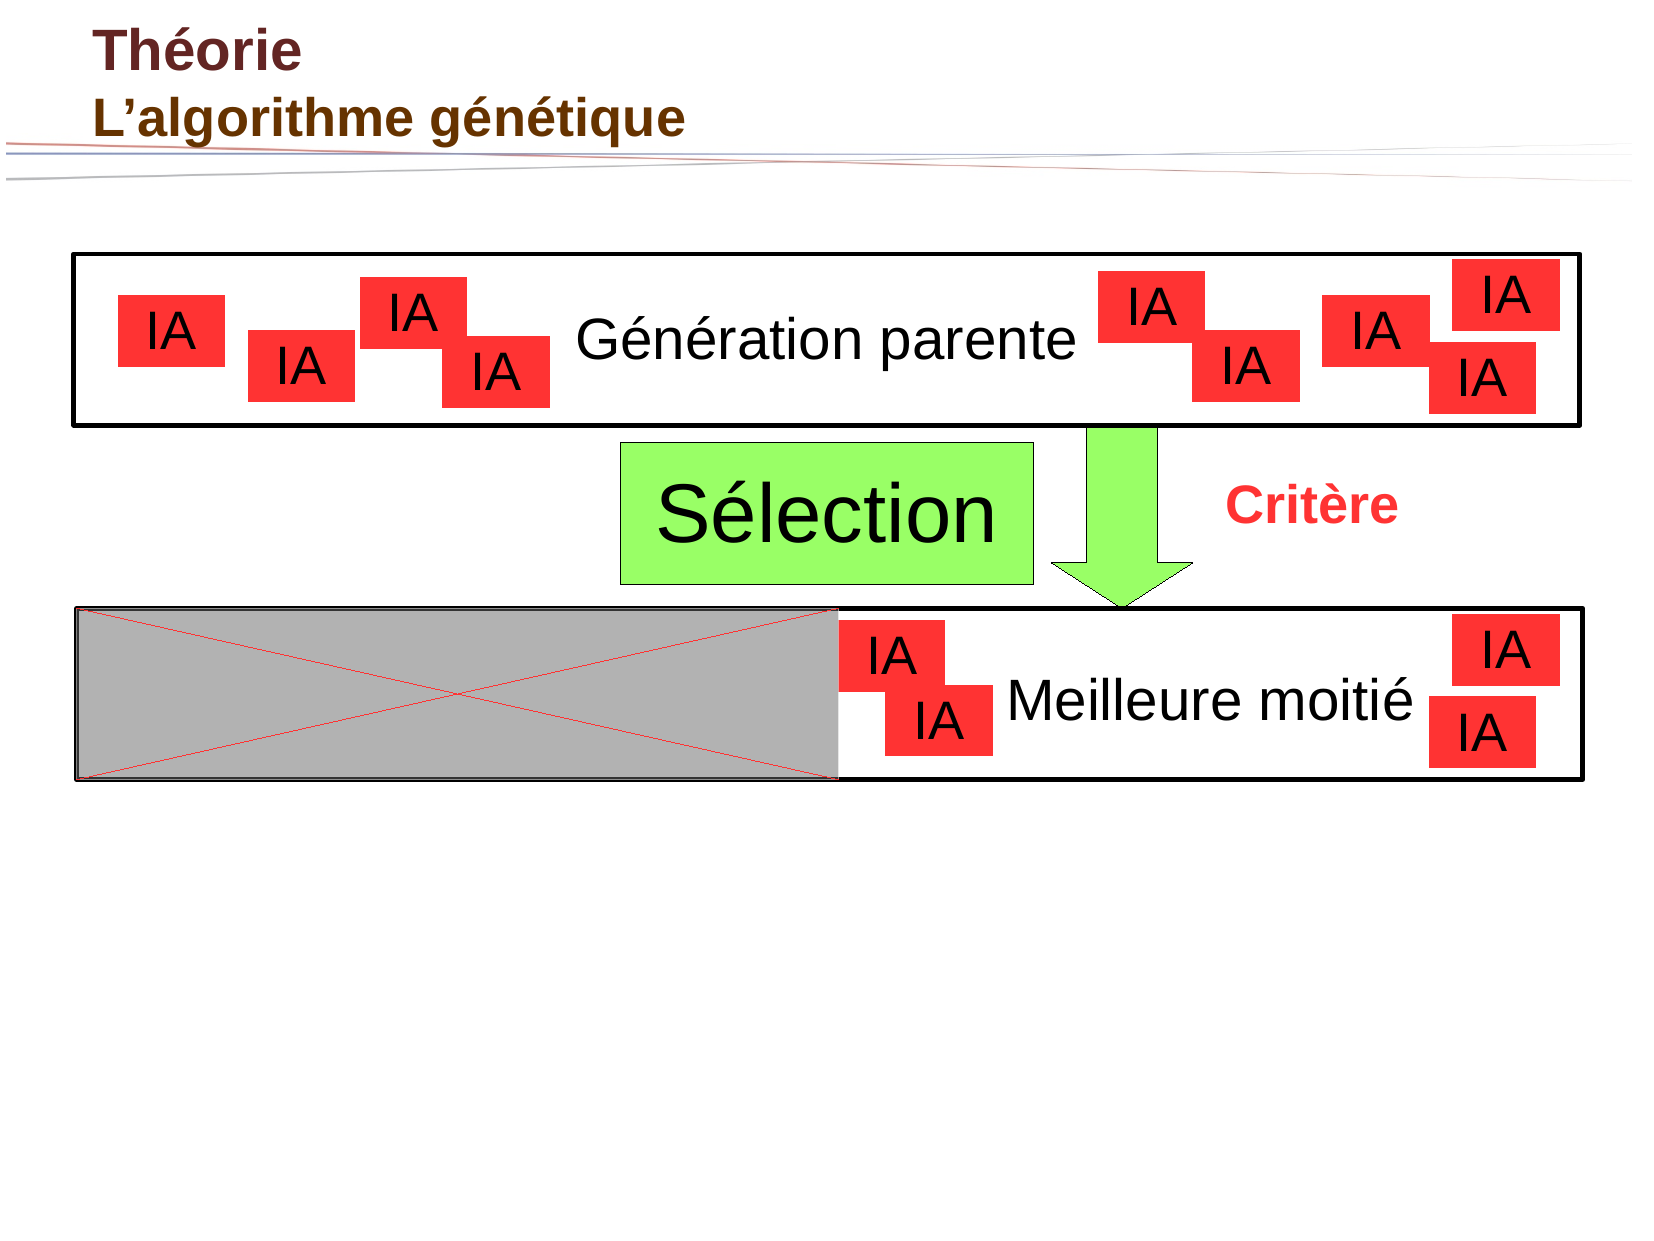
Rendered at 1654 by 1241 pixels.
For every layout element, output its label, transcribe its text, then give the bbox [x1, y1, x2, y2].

title Théorie L’algorithme génétique [0, 11, 780, 130]
text_box [76, 608, 838, 780]
text_box [1051, 426, 1193, 608]
text_box IA [248, 330, 355, 402]
text_box IA [1429, 696, 1536, 768]
text_box IA [360, 277, 467, 349]
text_box IA [1322, 295, 1430, 367]
text_box IA [442, 336, 550, 408]
text_box Génération parente [73, 253, 1580, 426]
text_box IA [1192, 330, 1300, 402]
text_box IA [118, 295, 225, 367]
text_box Meilleure moitié [838, 608, 1583, 792]
text_box Sélection [620, 442, 1034, 585]
text_box IA [1098, 271, 1205, 343]
text_box IA [1429, 342, 1536, 414]
text_box IA [1452, 259, 1560, 331]
text_box IA [1452, 614, 1560, 686]
text_box Critère [1210, 467, 1416, 546]
picture [6, 133, 1632, 208]
